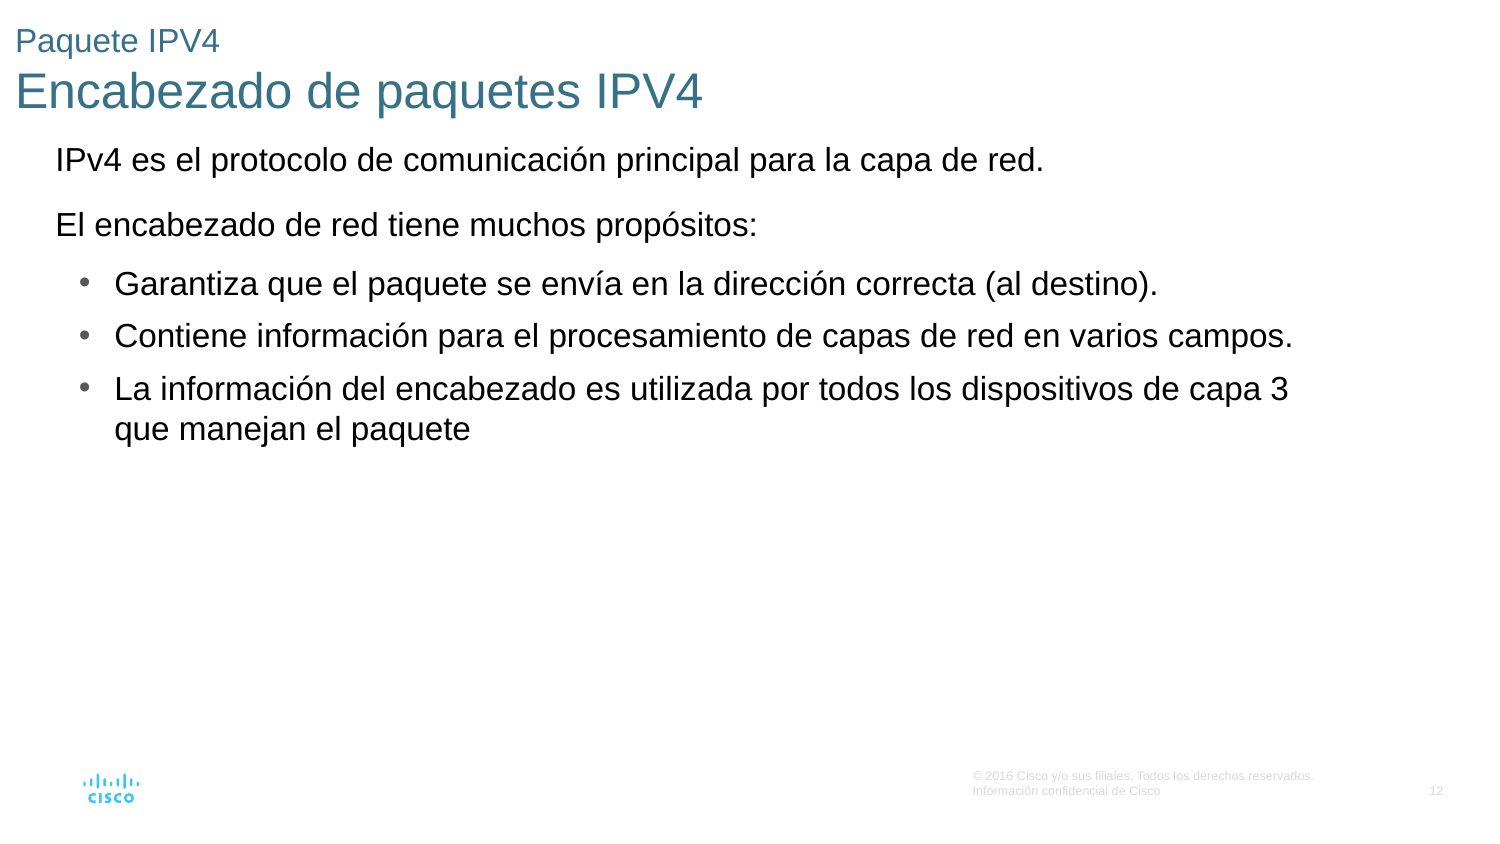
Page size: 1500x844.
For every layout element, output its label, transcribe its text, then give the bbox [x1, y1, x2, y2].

title Paquete IPV4 Encabezado de paquetes IPV4 [0, 6, 1500, 131]
list IPv4 es el protocolo de comunicación principal para la capa de red. El encabezado de red tiene muchos propósitos: Garantiza que el paquete se envía en la dirección correcta (al destino). Contiene información para el procesamiento de capas de red en varios campos. La información del encabezado es utilizada por todos los dispositivos de capa 3 que manejan el paquete [40, 131, 1383, 705]
